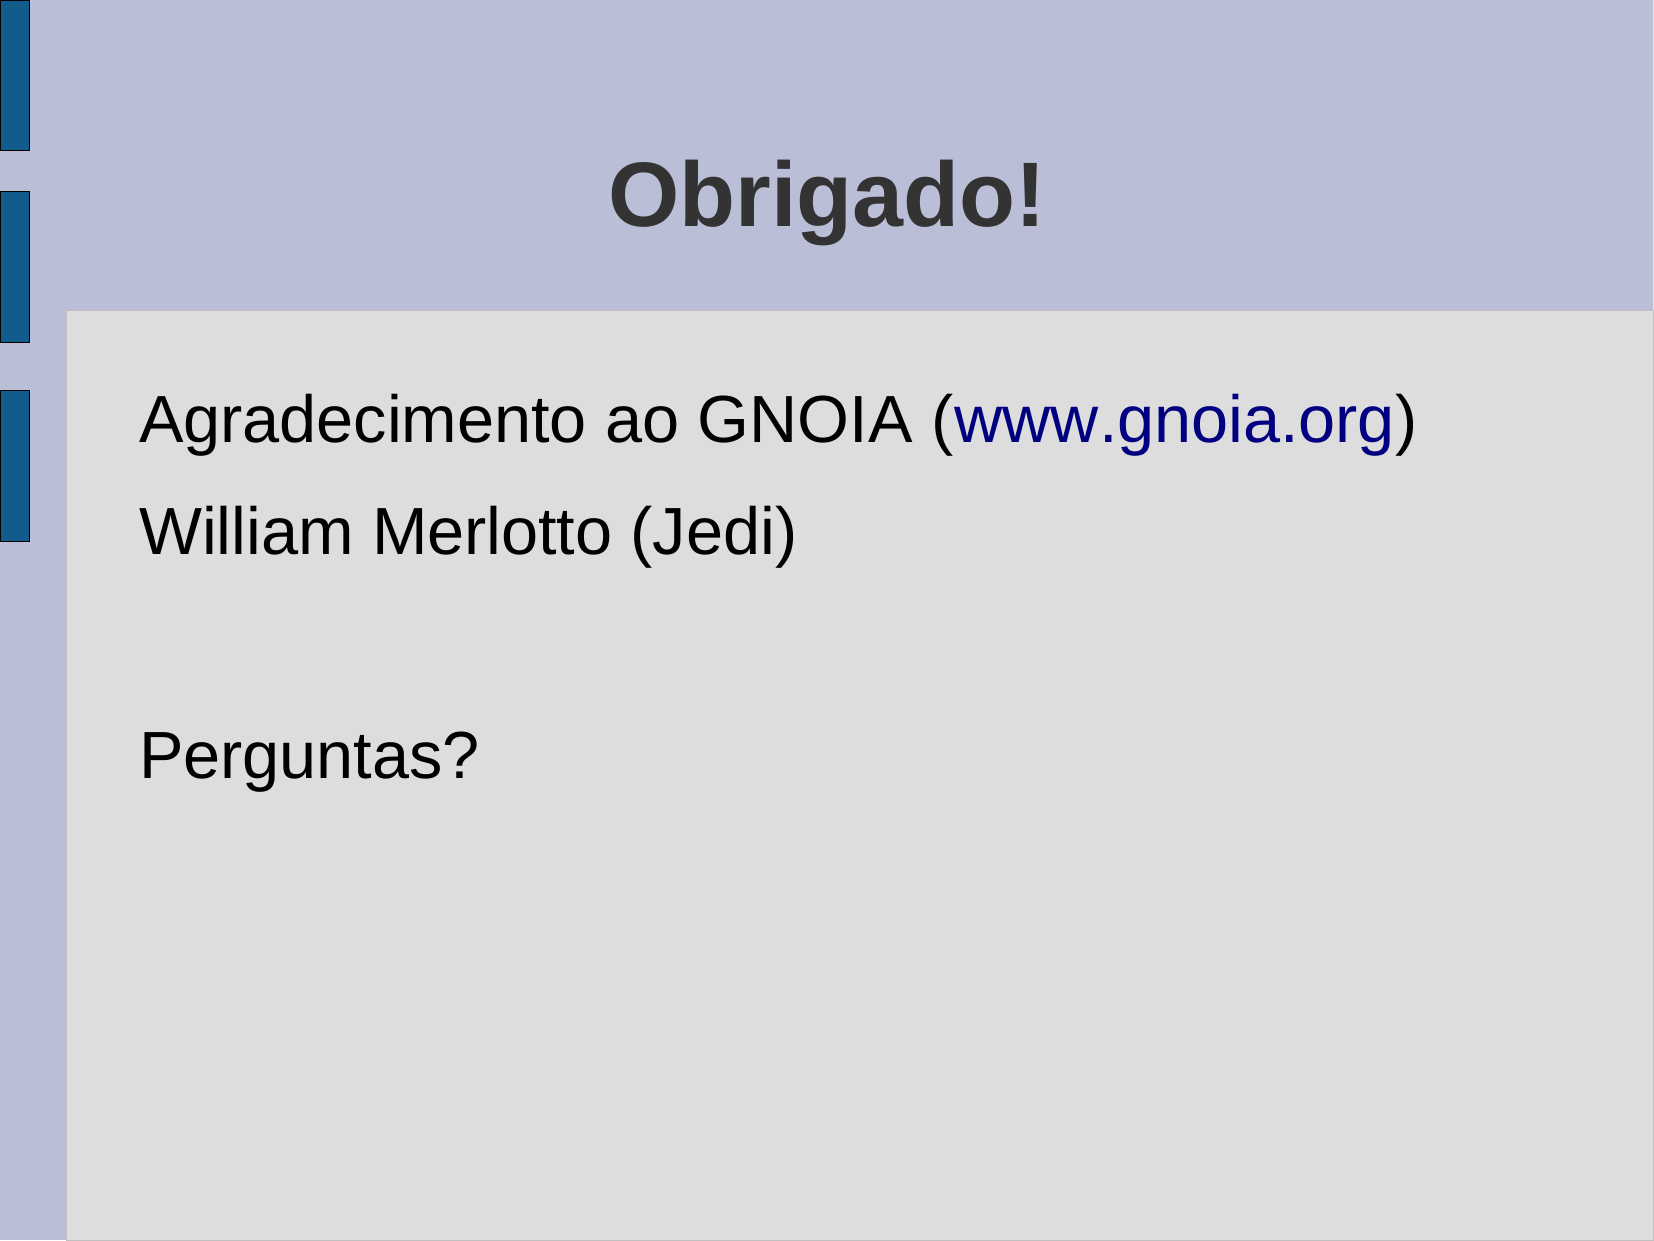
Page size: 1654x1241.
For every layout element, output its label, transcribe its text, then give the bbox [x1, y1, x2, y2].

list Agradecimento ao GNOIA (www.gnoia.org) William Merlotto (Jedi) Perguntas? [121, 344, 1534, 1127]
title Obrigado! [121, 91, 1534, 299]
